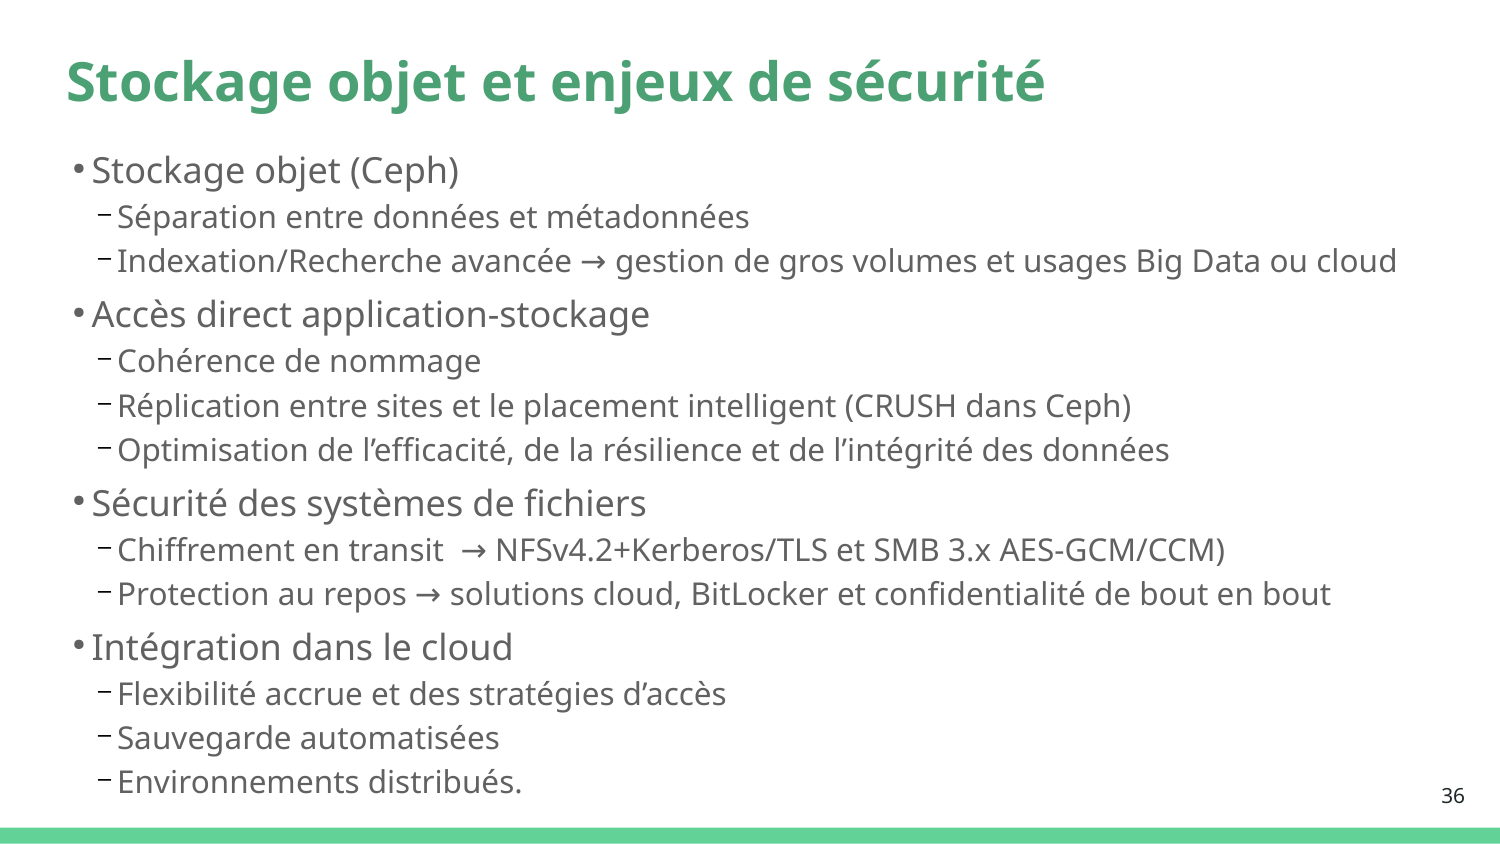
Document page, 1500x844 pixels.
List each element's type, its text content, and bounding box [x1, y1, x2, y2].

title Stockage objet et enjeux de sécurité [51, 23, 1449, 117]
slide_number <numéro> [1389, 764, 1480, 830]
list Stockage objet (Ceph) Séparation entre données et métadonnées Indexation/Recherche avancée → gestion de gros volumes et usages Big Data ou cloud Accès direct application-stockage Cohérence de nommage Réplication entre sites et le placement intelligent (CRUSH dans Ceph) Optimisation de l’efficacité, de la résilience et de l’intégrité des données Sécurité des systèmes de fichiers Chiffrement en transit → NFSv4.2+Kerberos/TLS et SMB 3.x AES-GCM/CCM) Protection au repos → solutions cloud, BitLocker et confidentialité de bout en bout Intégration dans le cloud Flexibilité accrue et des stratégies d’accès Sauvegarde automatisées Environnements distribués. [51, 126, 1418, 836]
